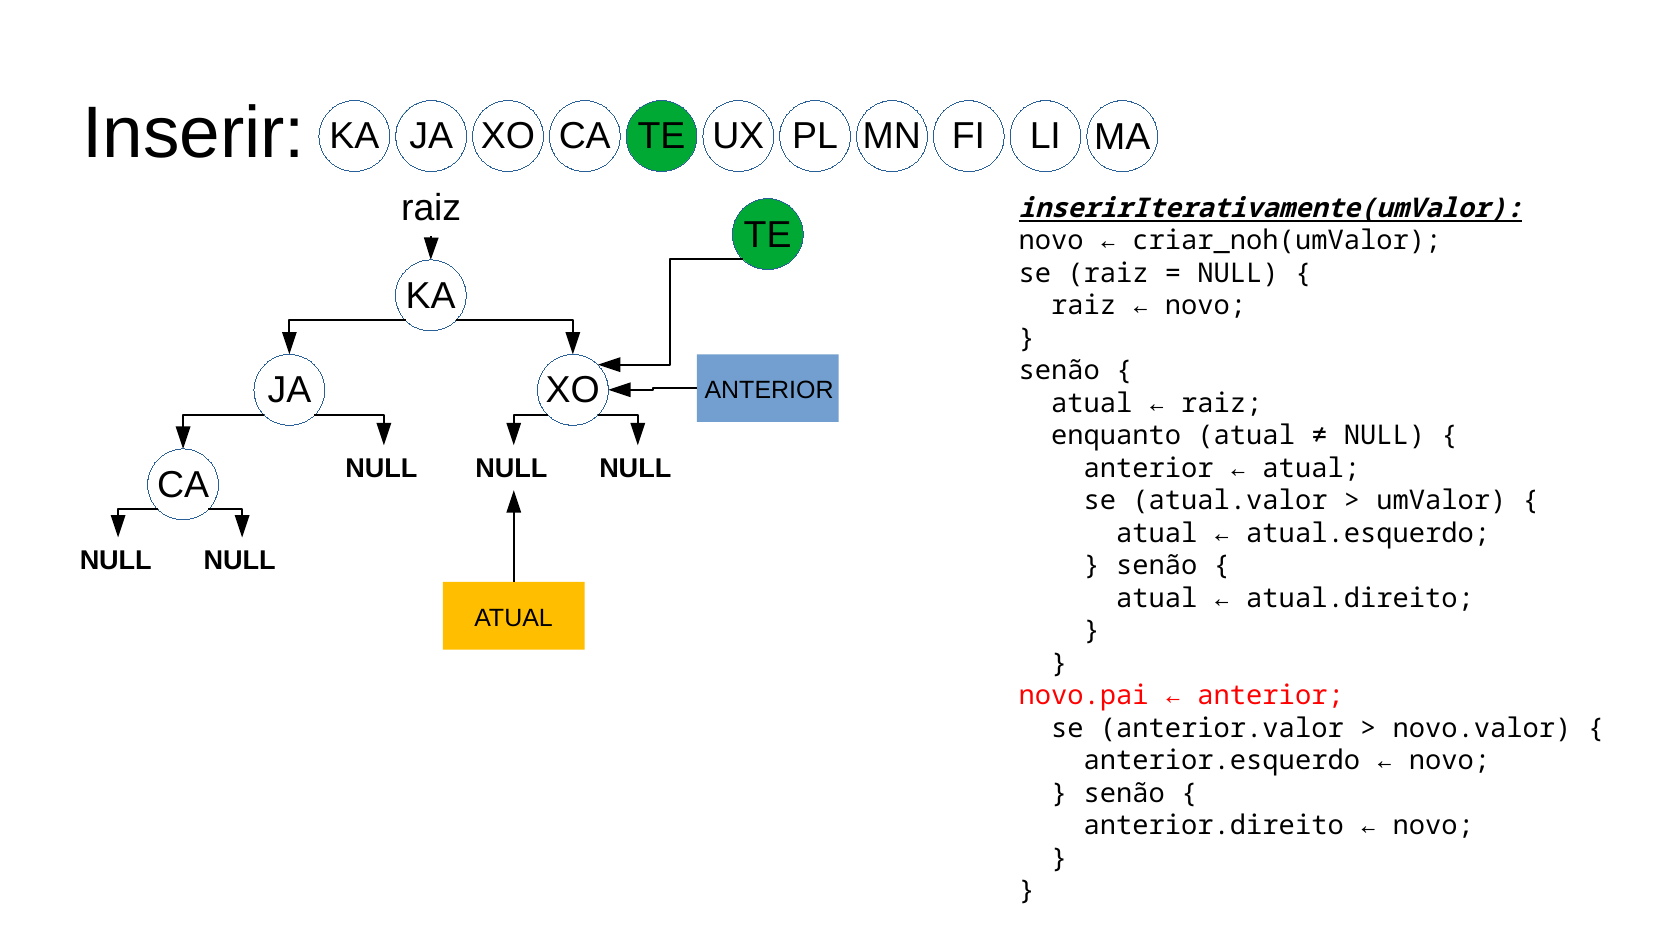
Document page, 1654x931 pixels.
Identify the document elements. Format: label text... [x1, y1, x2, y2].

text_box NULL [188, 537, 296, 583]
text_box CA [147, 448, 219, 520]
text_box [442, 581, 585, 650]
text_box ANTERIOR [689, 368, 851, 412]
text_box [696, 354, 839, 368]
text_box ATUAL [459, 596, 573, 640]
text_box JA [395, 100, 467, 172]
text_box XO [472, 100, 544, 172]
text_box MA [1086, 100, 1158, 172]
text_box [696, 412, 839, 422]
text_box [744, 118, 786, 206]
text_box inserirIterativamente(umValor): novo ← criar_noh(umValor); se (raiz = NULL) { raiz ← novo; } senão { atual ← raiz; enquanto (atual ≠ NULL) { anterior ← atual; se (atual.valor > umValor) { atual ← atual.esquerdo; } senão { atual ← atual.direito; } } novo.pai ← anterior; se (anterior.valor > novo.valor) { anterior.esquerdo ← novo; } senão { anterior.direito ← novo; } } [1003, 182, 1654, 931]
text_box XO [537, 354, 609, 426]
text_box TE [626, 100, 697, 172]
text_box UX [702, 100, 769, 172]
text_box FI [933, 100, 1005, 172]
title Inserir: [82, 54, 1571, 211]
text_box NULL [460, 445, 567, 491]
text_box CA [549, 100, 621, 172]
text_box NULL [64, 537, 172, 583]
text_box LI [1010, 100, 1081, 172]
text_box KA [395, 259, 467, 331]
text_box PL [784, 100, 851, 172]
text_box MN [856, 100, 928, 172]
text_box raiz [386, 179, 477, 237]
text_box KA [318, 100, 390, 172]
text_box TE [732, 198, 804, 270]
text_box NULL [584, 445, 691, 491]
text_box JA [253, 354, 325, 426]
text_box NULL [330, 445, 438, 491]
